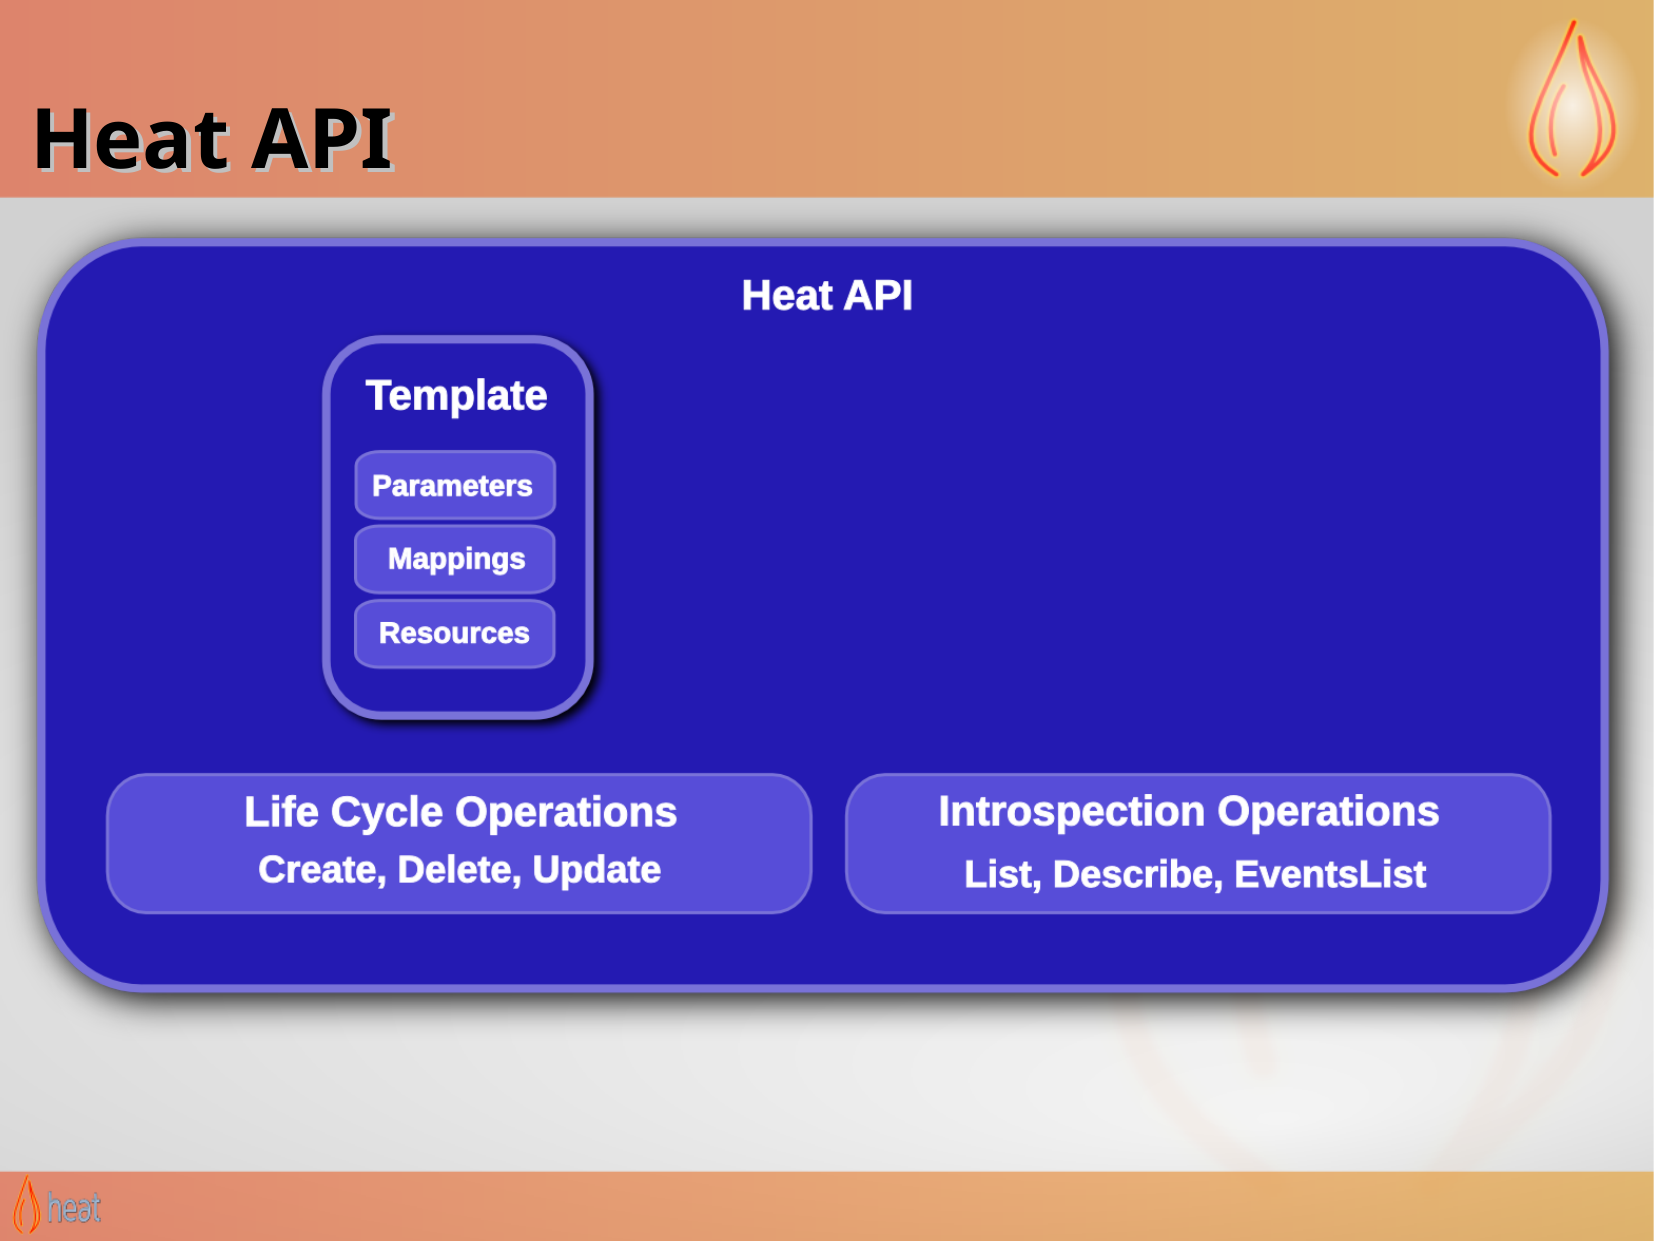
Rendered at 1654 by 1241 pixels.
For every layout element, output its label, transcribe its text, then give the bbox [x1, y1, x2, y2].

title Heat API [30, 23, 1606, 203]
picture [0, 0, 1654, 1241]
